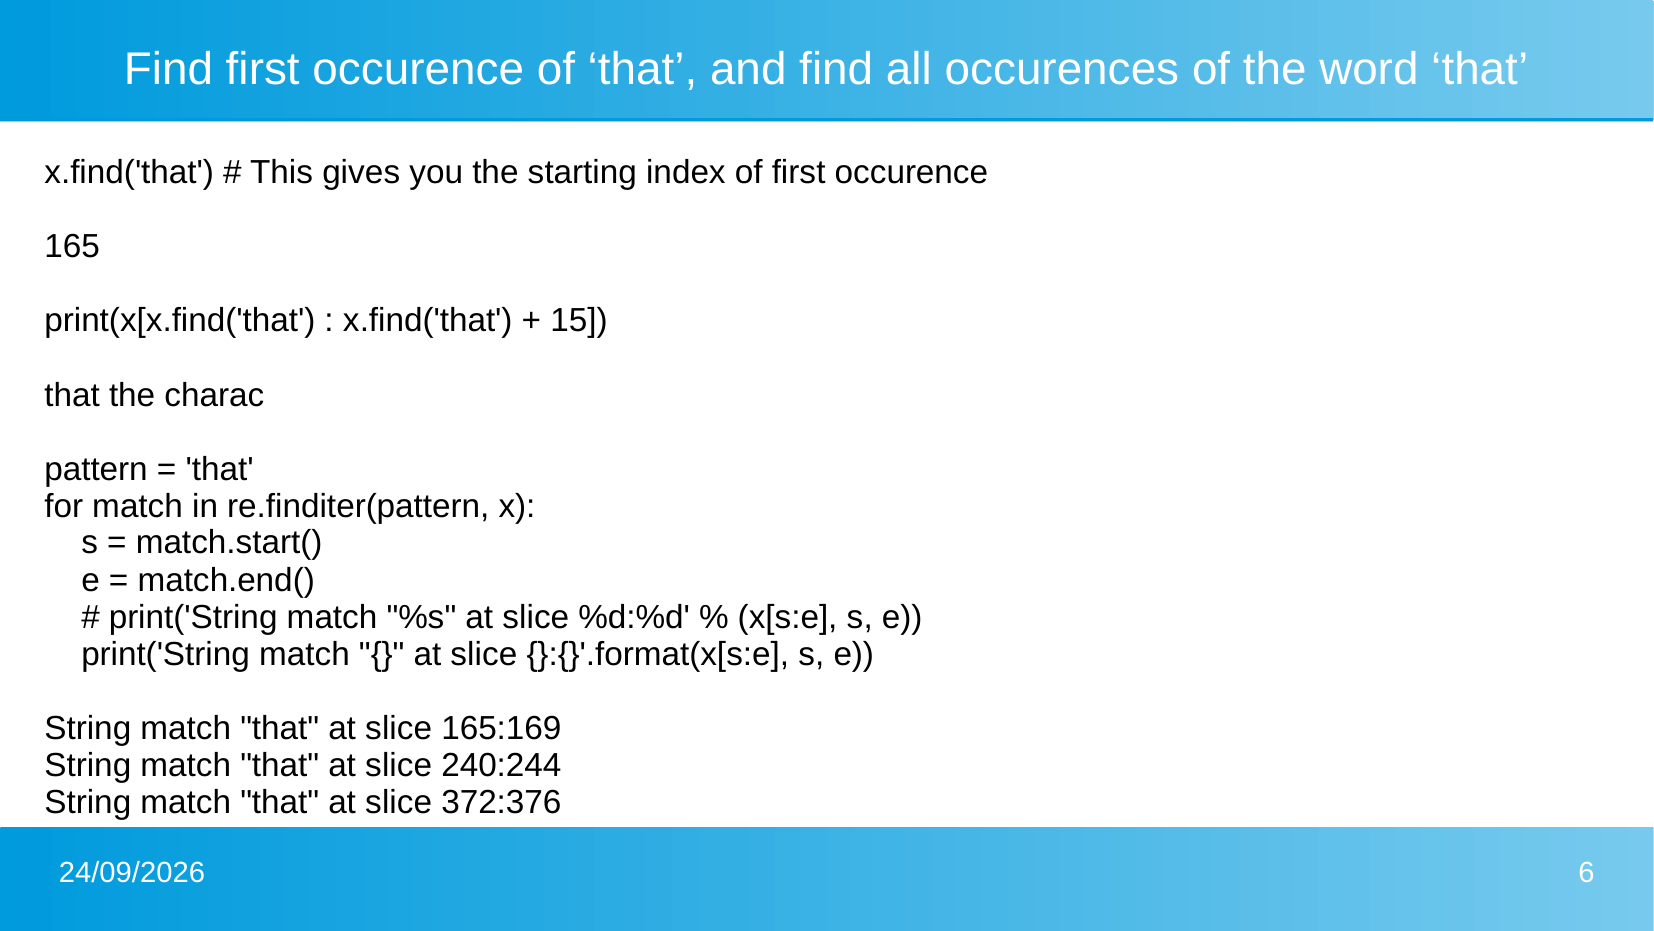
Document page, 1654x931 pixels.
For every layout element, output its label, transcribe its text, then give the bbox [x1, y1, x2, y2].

title Find first occurence of ‘that’, and find all occurences of the word ‘that’ [59, 29, 1595, 108]
text_box x.find('that') # This gives you the starting index of first occurence 165 print(x[x.find('that') : x.find('that') + 15]) that the charac pattern = 'that' for match in re.finditer(pattern, x): s = match.start() e = match.end() # print('String match "%s" at slice %d:%d' % (x[s:e], s, e)) print('String match "{}" at slice {}:{}'.format(x[s:e], s, e)) String match "that" at slice 165:169 String match "that" at slice 240:244 String match "that" at slice 372:376 [29, 146, 1300, 828]
